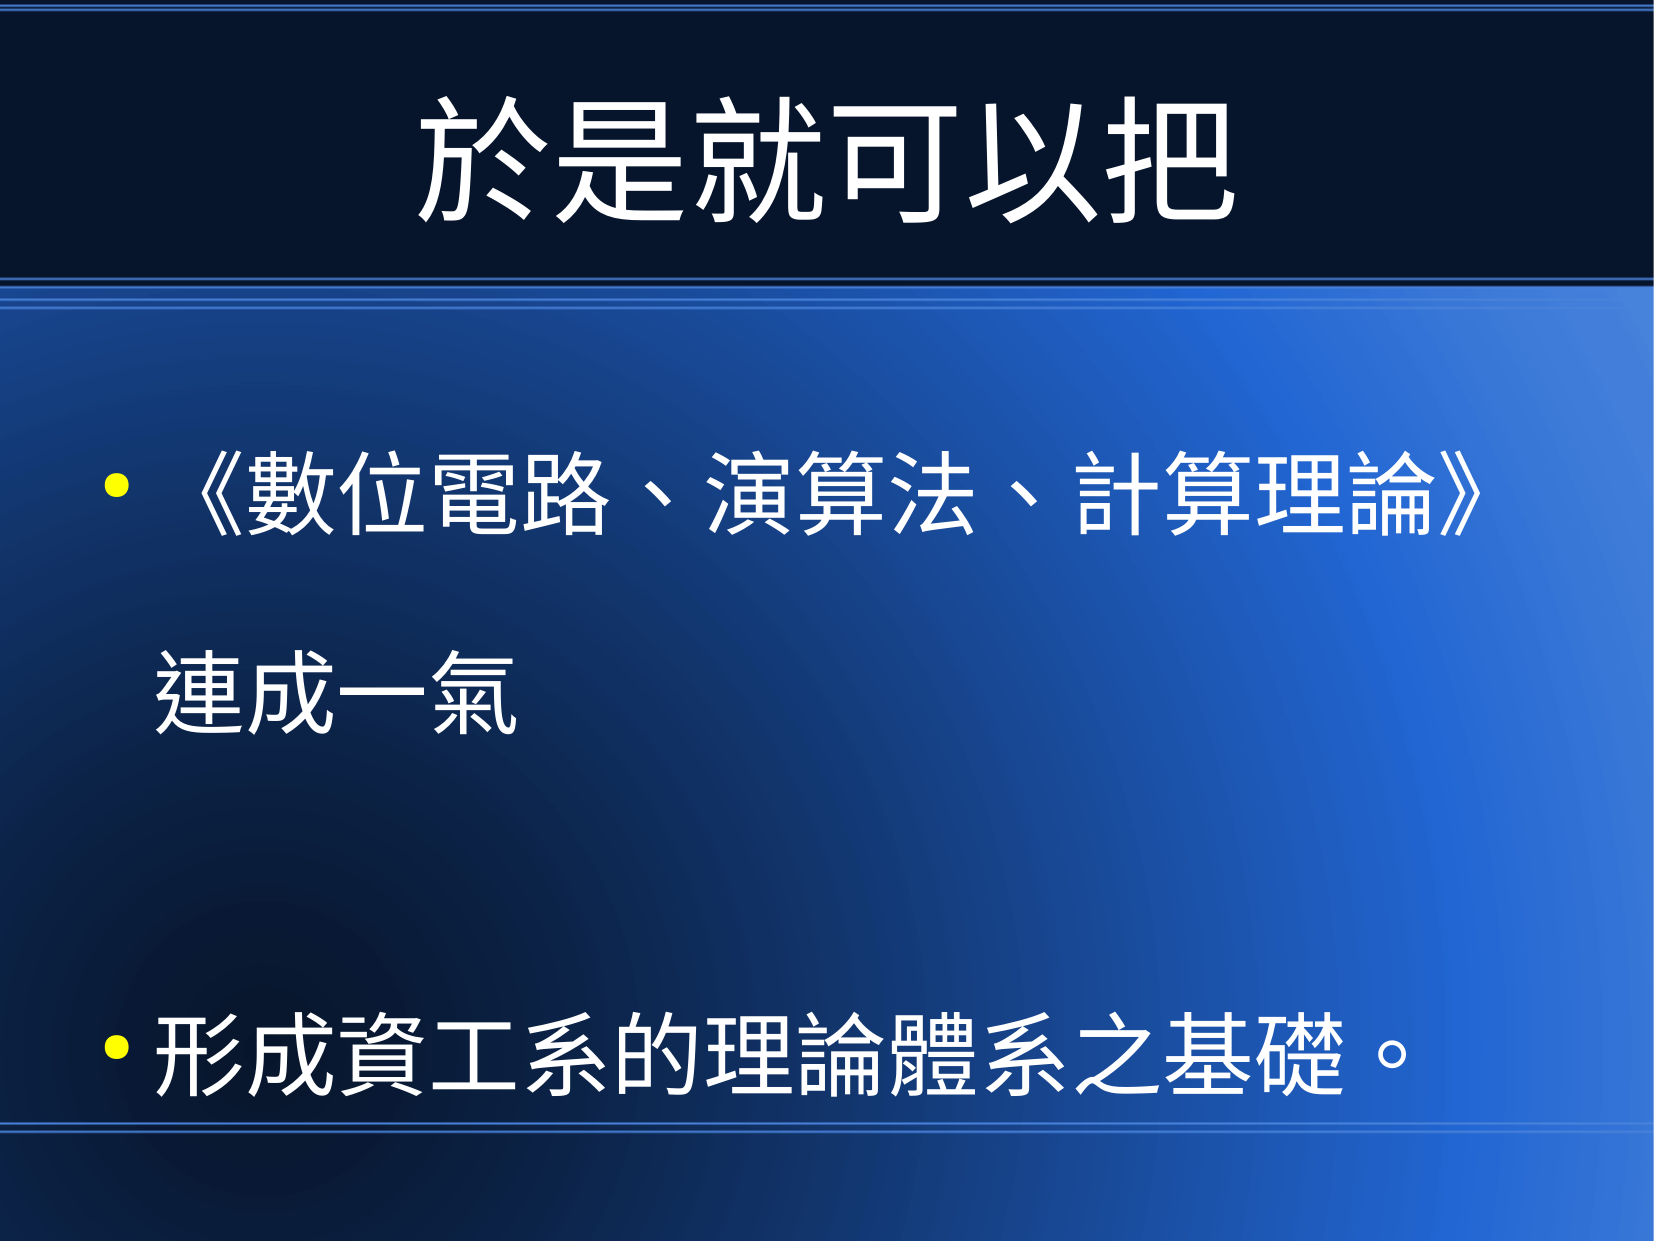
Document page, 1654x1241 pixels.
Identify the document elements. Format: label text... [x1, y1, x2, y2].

list 《數位電路、演算法、計算理論》 連成一氣 形成資工系的理論體系之基礎。 [82, 355, 1571, 1241]
title 於是就可以把 [82, 49, 1571, 257]
picture [0, 0, 1654, 1241]
